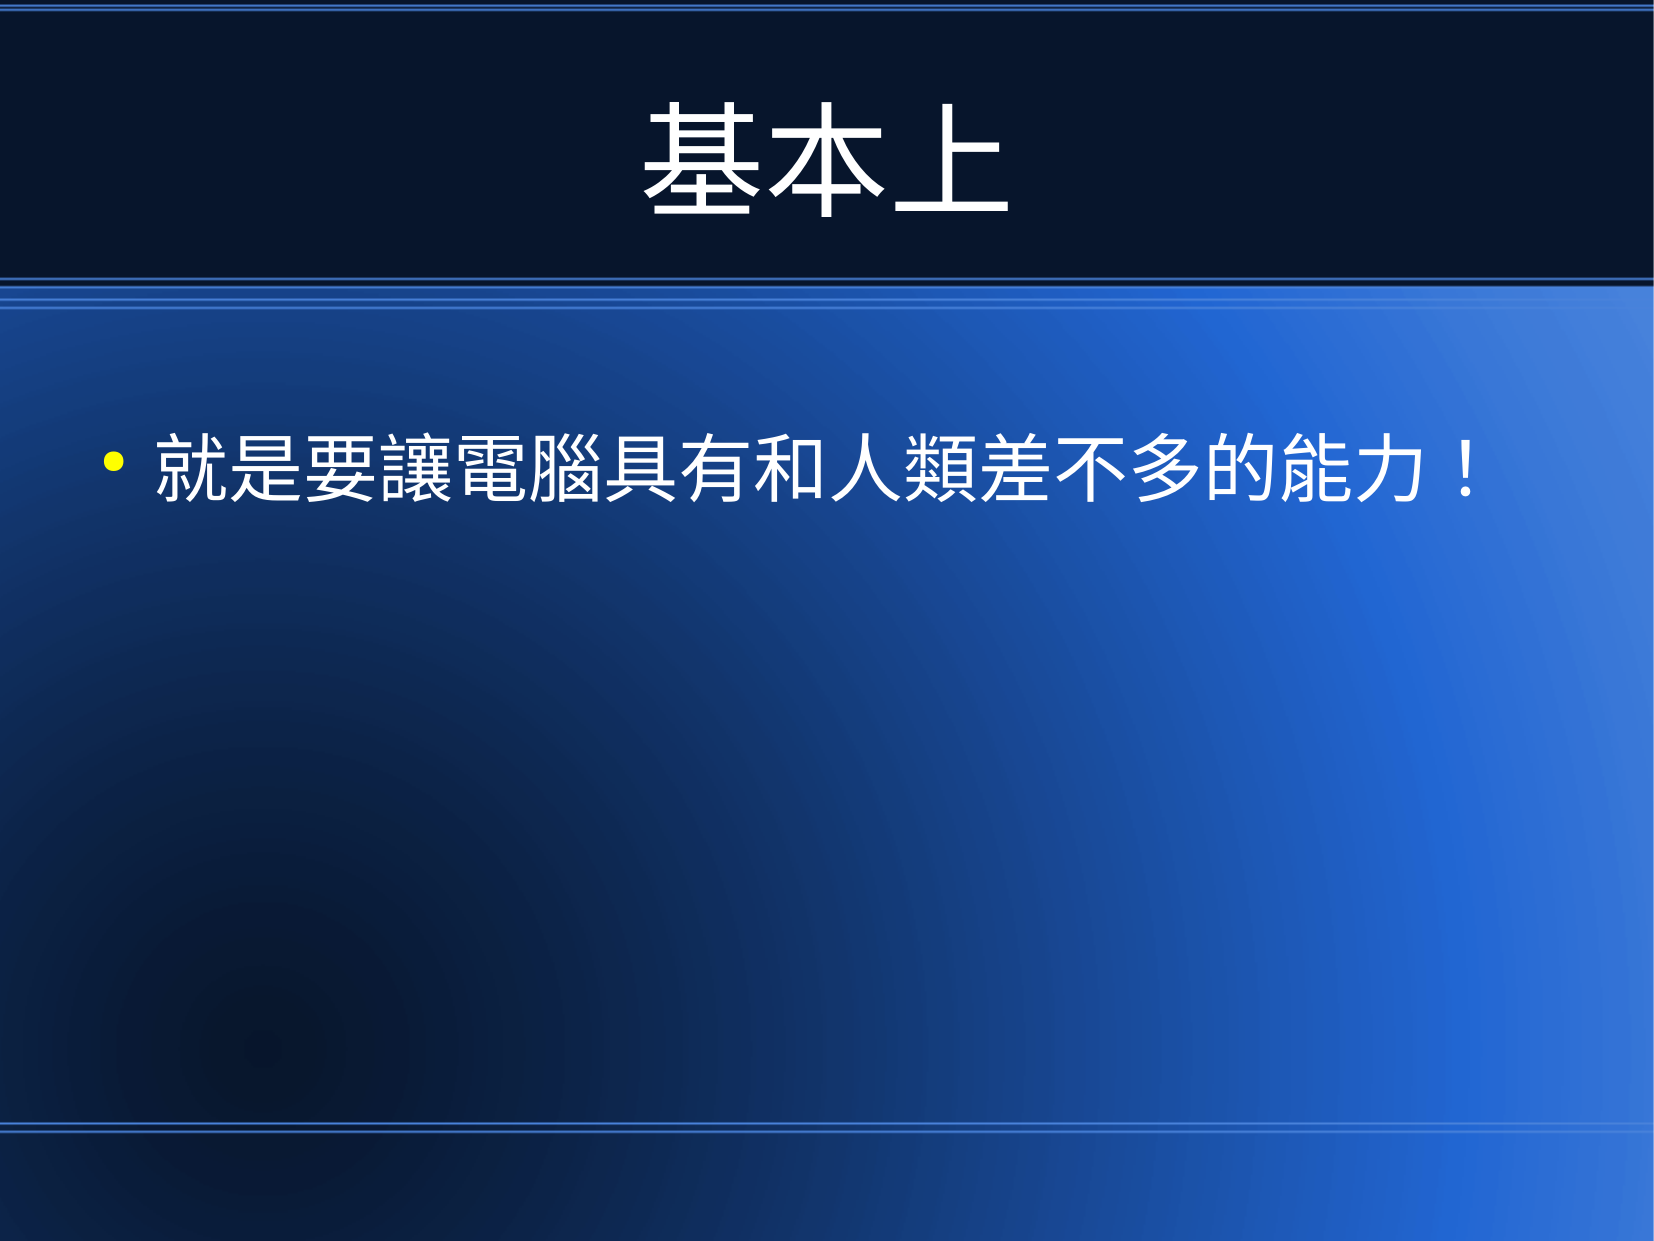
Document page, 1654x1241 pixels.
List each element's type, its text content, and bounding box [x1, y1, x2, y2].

list 就是要讓電腦具有和人類差不多的能力！ [82, 355, 1571, 1241]
picture [0, 0, 1654, 1241]
title 基本上 [82, 49, 1571, 257]
